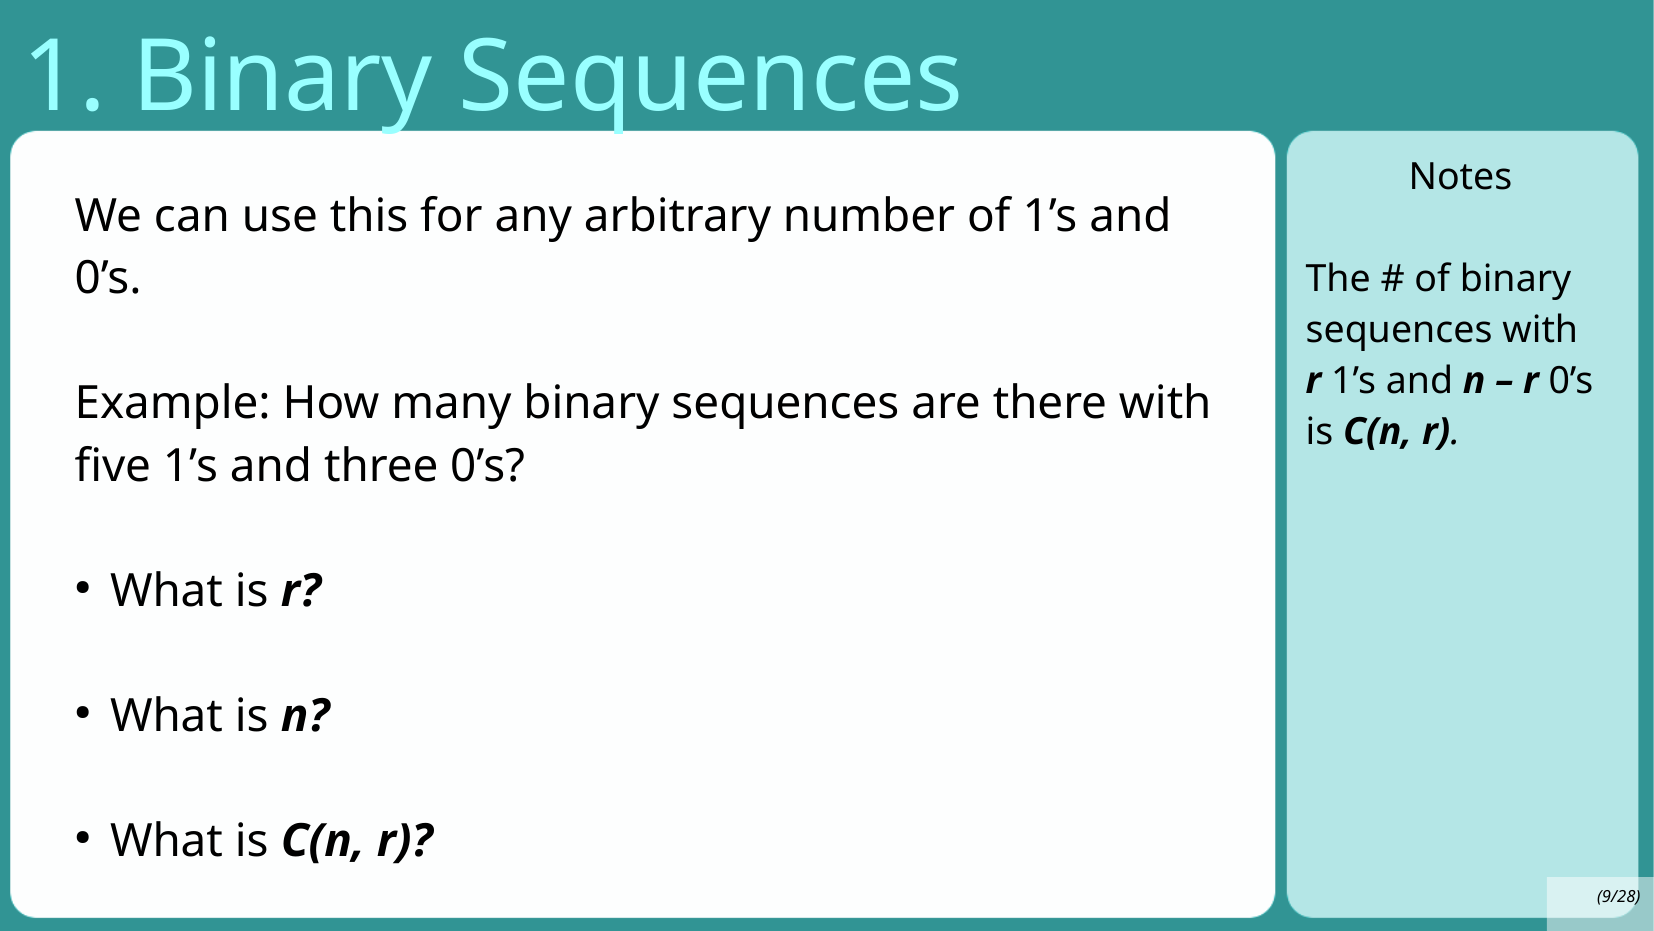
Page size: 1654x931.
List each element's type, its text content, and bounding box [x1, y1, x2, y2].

text_box Notes The # of binary sequences with r 1’s and n – r 0’s is C(n, r). [1290, 141, 1631, 661]
text_box We can use this for any arbitrary number of 1’s and 0’s. Example: How many binary sequences are there with five 1’s and three 0’s? What is r? What is n? What is C(n, r)? [74, 182, 1244, 698]
picture [0, 0, 1654, 931]
title 1. Binary Sequences [22, 13, 1511, 130]
text_box (<number>/28) [1546, 877, 1654, 931]
